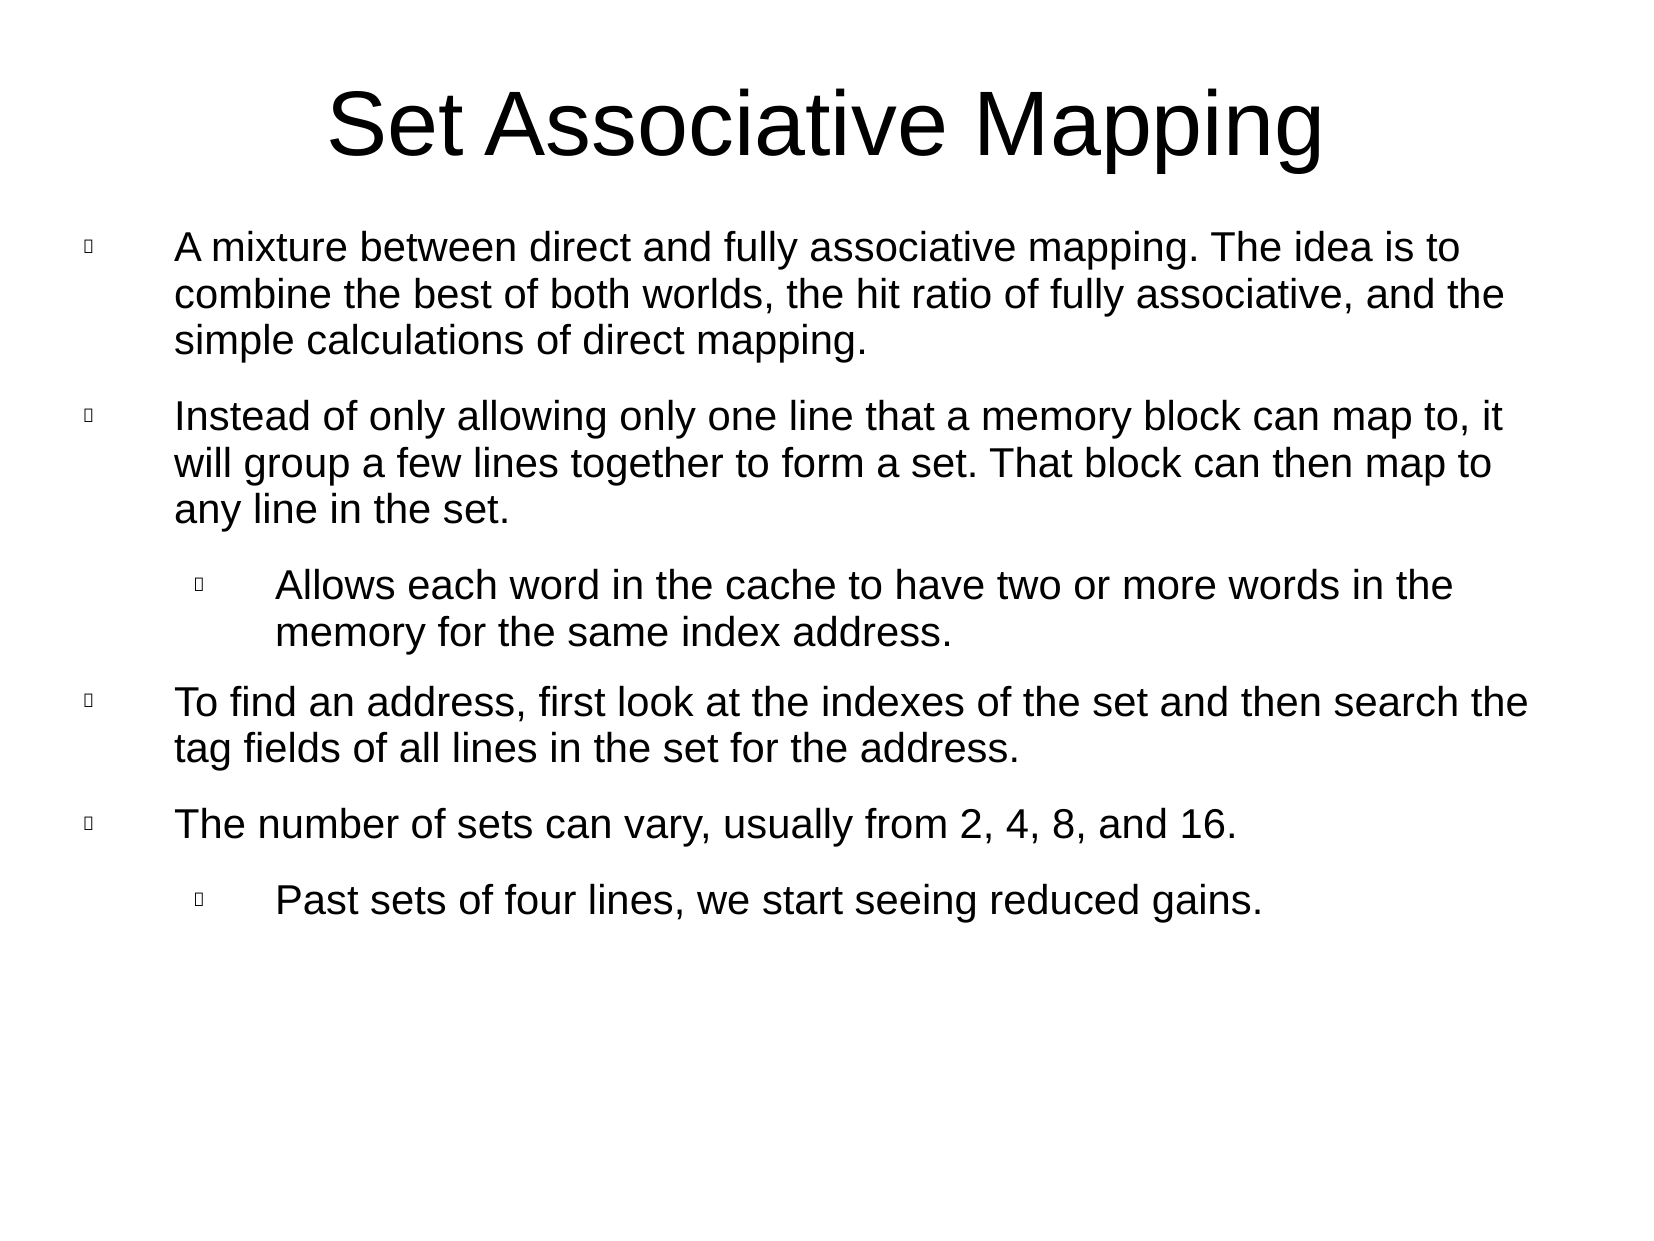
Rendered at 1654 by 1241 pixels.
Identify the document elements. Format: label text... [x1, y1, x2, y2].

title Set Associative Mapping [82, 17, 1571, 220]
list A mixture between direct and fully associative mapping. The idea is to combine the best of both worlds, the hit ratio of fully associative, and the simple calculations of direct mapping. Instead of only allowing only one line that a memory block can map to, it will group a few lines together to form a set. That block can then map to any line in the set. Allows each word in the cache to have two or more words in the memory for the same index address. To find an address, first look at the indexes of the set and then search the tag fields of all lines in the set for the address. The number of sets can vary, usually from 2, 4, 8, and 16. Past sets of four lines, we start seeing reduced gains. [82, 220, 1571, 1039]
